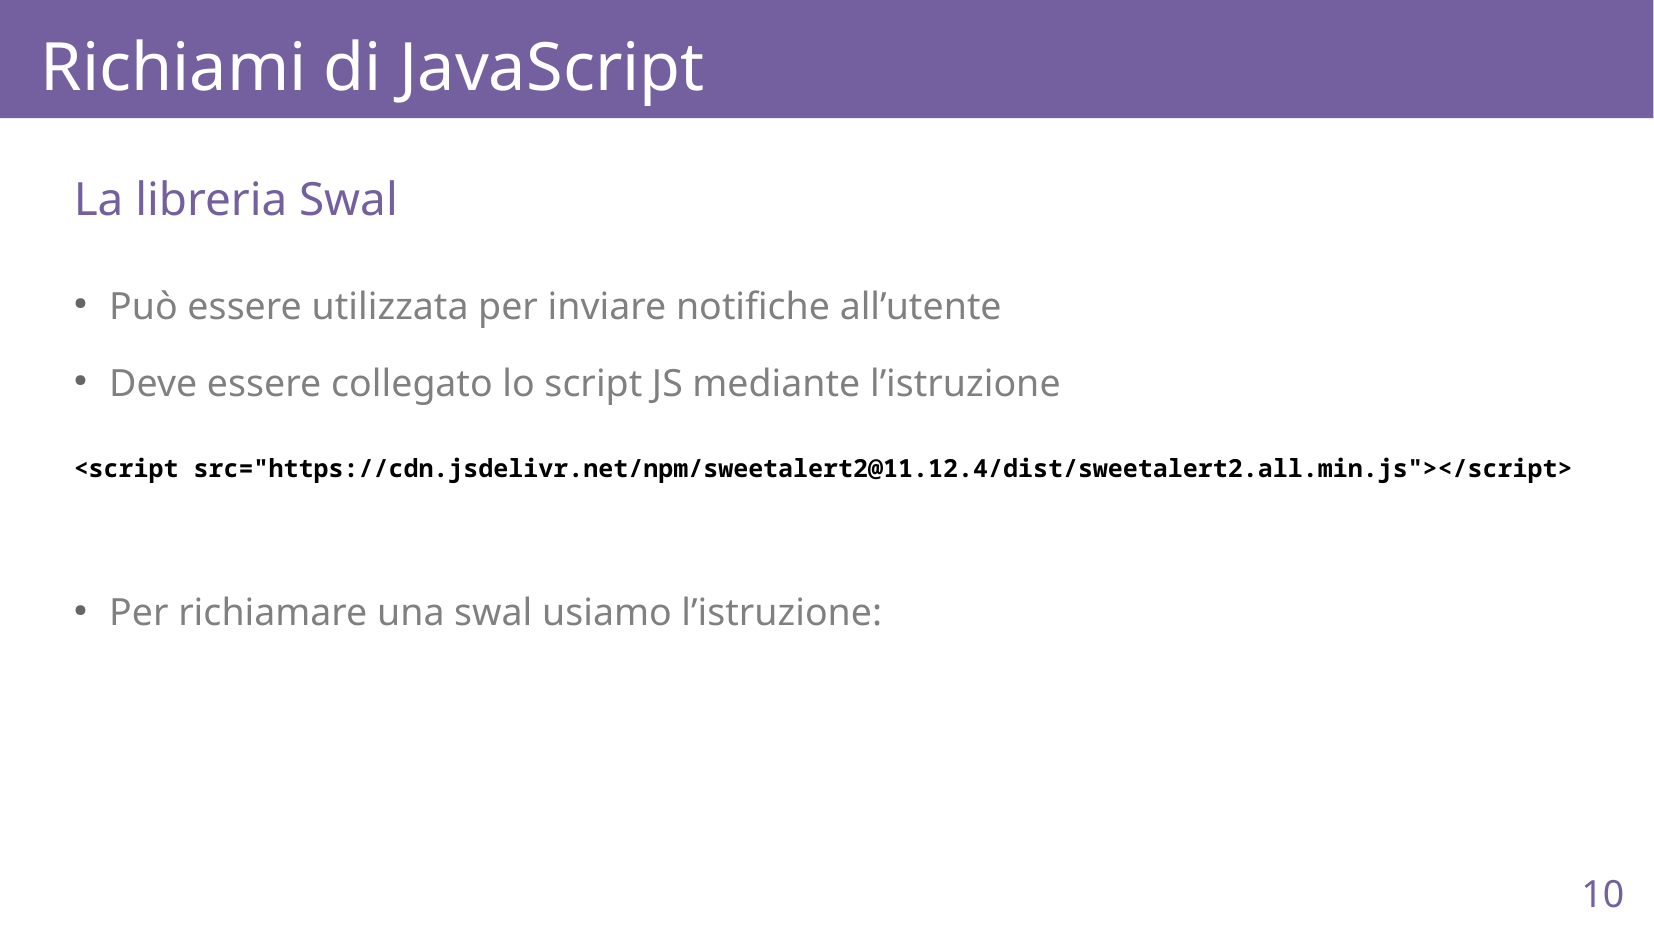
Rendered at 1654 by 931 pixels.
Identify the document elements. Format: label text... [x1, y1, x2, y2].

text_box <script src="https://cdn.jsdelivr.net/npm/sweetalert2@11.12.4/dist/sweetalert2.all.min.js"></script> [59, 442, 1589, 488]
text_box La libreria Swal [59, 158, 1107, 229]
text_box Richiami di JavaScript [25, 11, 942, 107]
text_box Può essere utilizzata per inviare notifiche all’utente Deve essere collegato lo script JS mediante l’istruzione Per richiamare una swal usiamo l’istruzione: [59, 246, 1599, 599]
text_box [0, 0, 1654, 119]
text_box <numero> [1510, 860, 1654, 931]
